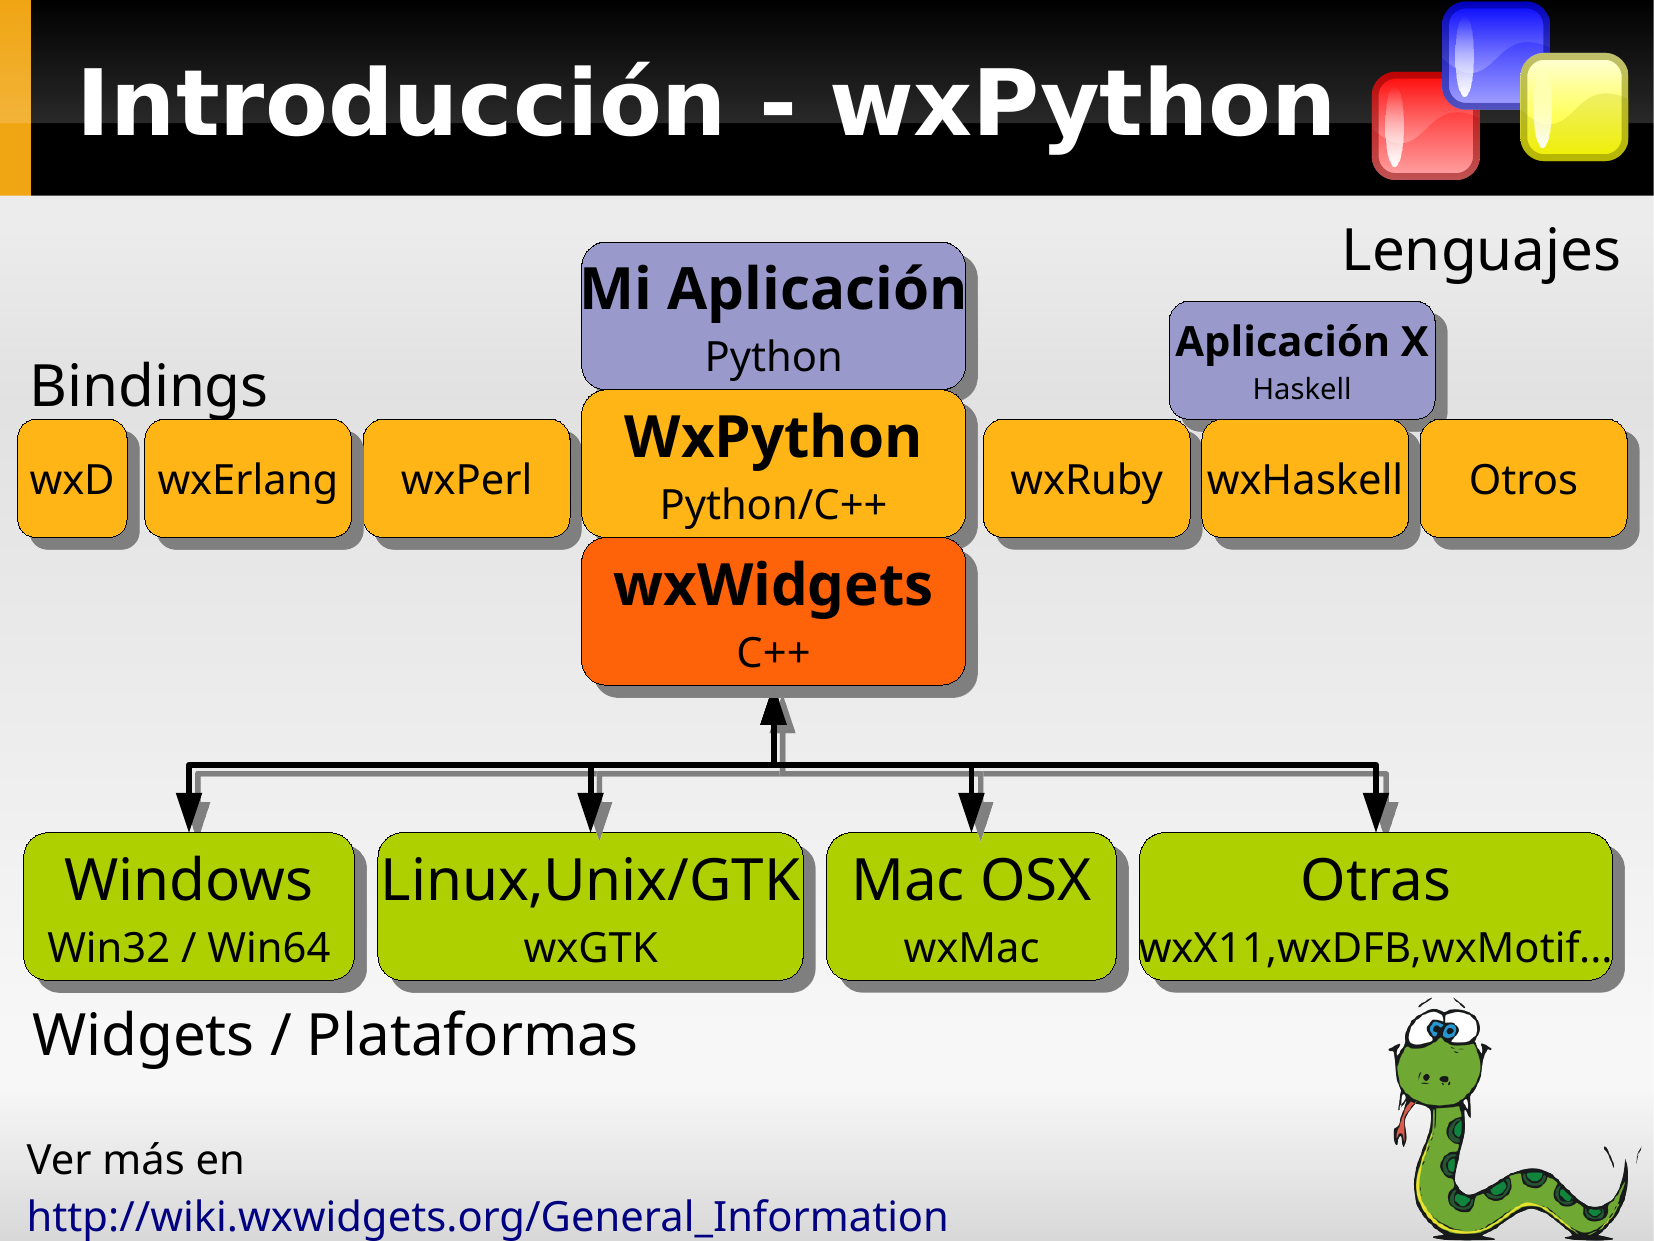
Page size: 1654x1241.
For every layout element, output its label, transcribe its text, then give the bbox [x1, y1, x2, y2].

text_box wxWidgets C++ [581, 537, 966, 686]
text_box Bindings [14, 336, 293, 656]
picture [505, 1211, 517, 1228]
text_box wxD [17, 419, 128, 538]
text_box Lenguajes [1237, 200, 1636, 284]
text_box wxPerl [363, 419, 571, 538]
text_box Windows Win32 / Win64 [23, 832, 355, 981]
text_box Mi Aplicación Python [581, 242, 966, 390]
text_box Widgets / Plataformas [17, 986, 680, 1069]
text_box Otras wxX11,wxDFB,wxMotif... [1139, 832, 1613, 981]
text_box wxErlang [144, 419, 352, 538]
picture [89, 1211, 102, 1228]
text_box wxHaskell [1201, 419, 1409, 538]
picture [367, 1211, 379, 1228]
text_box Mac OSX wxMac [826, 832, 1117, 981]
text_box wxRuby [983, 419, 1191, 538]
picture [0, 0, 1654, 1241]
text_box Ver más en http://wiki.wxwidgets.org/General_Information [11, 1122, 1193, 1186]
text_box Linux,Unix/GTK wxGTK [377, 832, 804, 981]
title Introducción - wxPython [76, 0, 1565, 208]
text_box WxPython Python/C++ [581, 389, 966, 537]
text_box Aplicación X Haskell [1169, 301, 1436, 420]
text_box Otros [1420, 419, 1628, 538]
